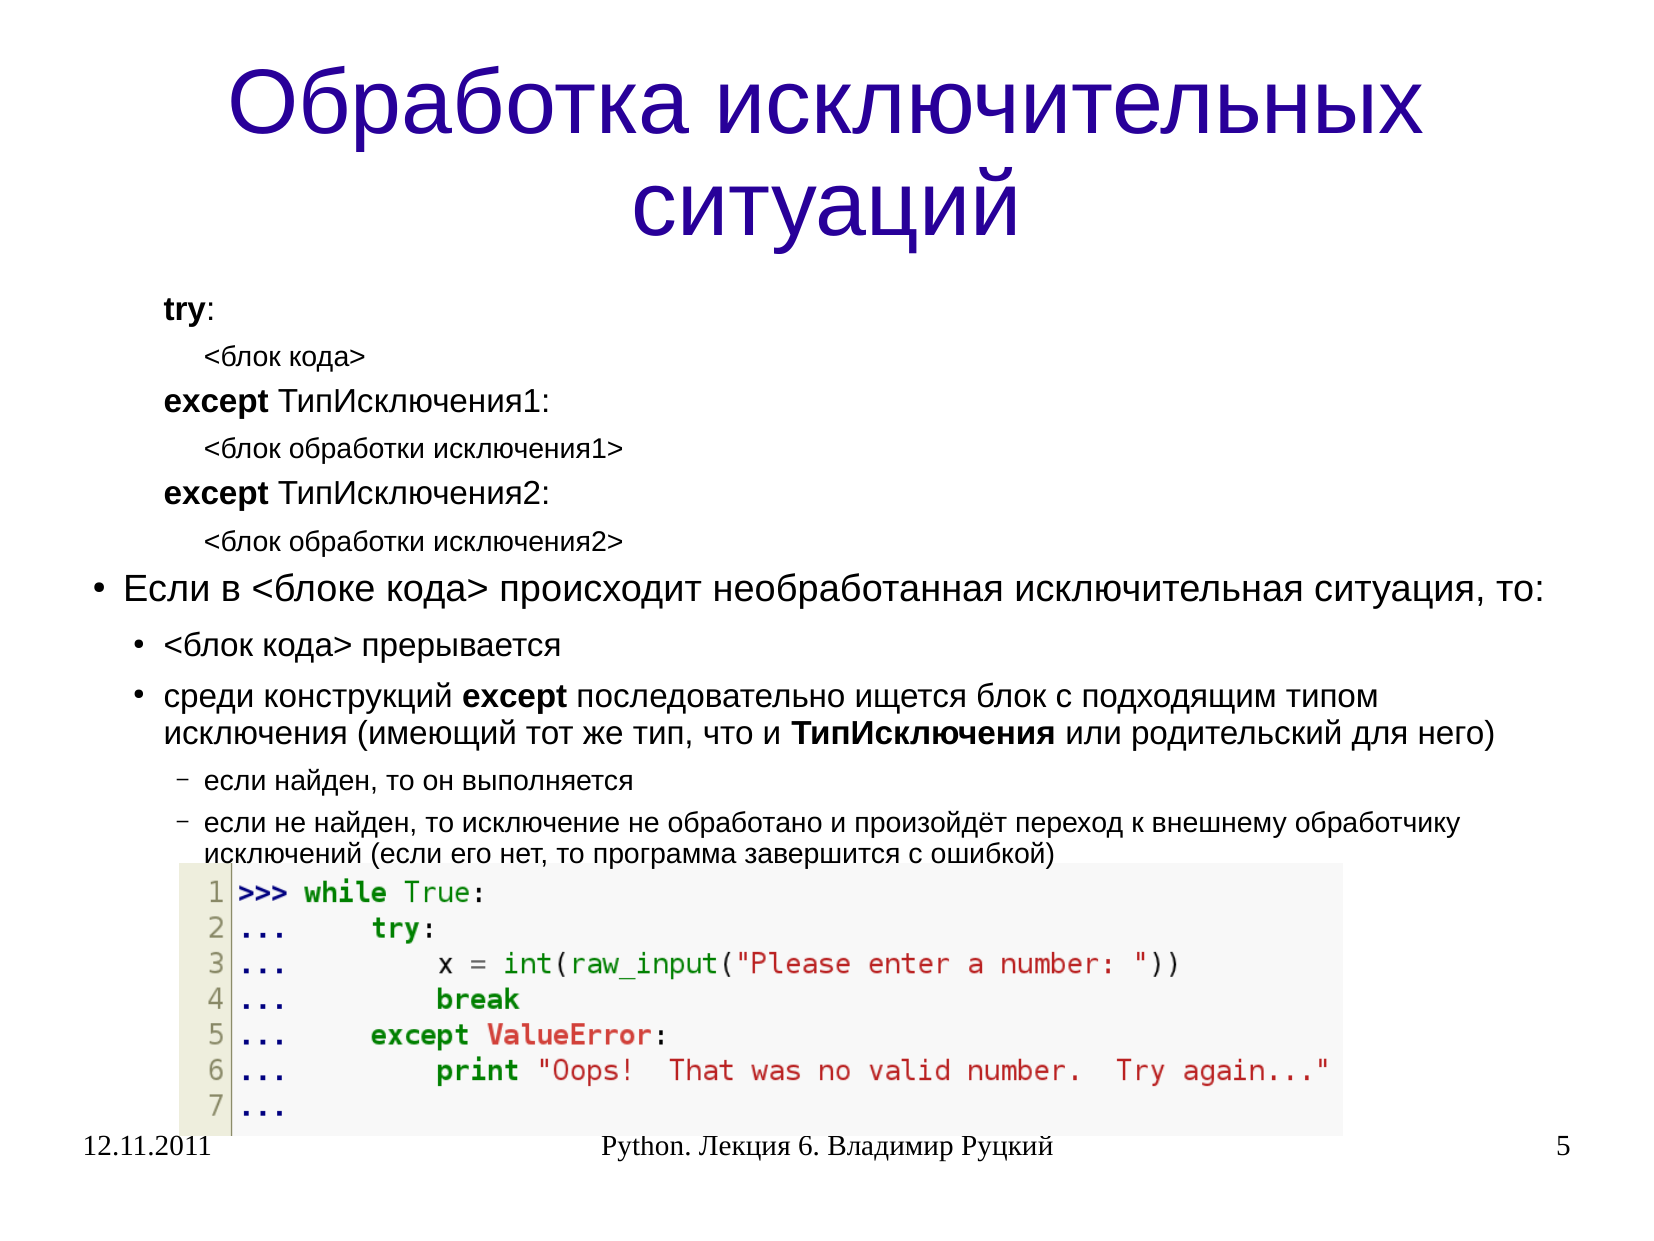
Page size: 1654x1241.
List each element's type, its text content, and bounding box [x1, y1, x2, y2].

title Обработка исключительных ситуаций [82, 49, 1571, 257]
picture [179, 920, 1343, 1136]
list try: <блок кода> except ТипИсключения1: <блок обработки исключения1> except ТипИсключения2: <блок обработки исключения2> Если в <блоке кода> происходит необработанная исключительная ситуация, то: <блок кода> прерывается среди конструкций except последовательно ищется блок с подходящим типом исключения (имеющий тот же тип, что и ТипИсключения или родительский для него) если найден, то он выполняется если не найден, то исключение не обработано и произойдёт переход к внешнему обработчику исключений (если его нет, то программа завершится с ошибкой) [82, 290, 1571, 920]
